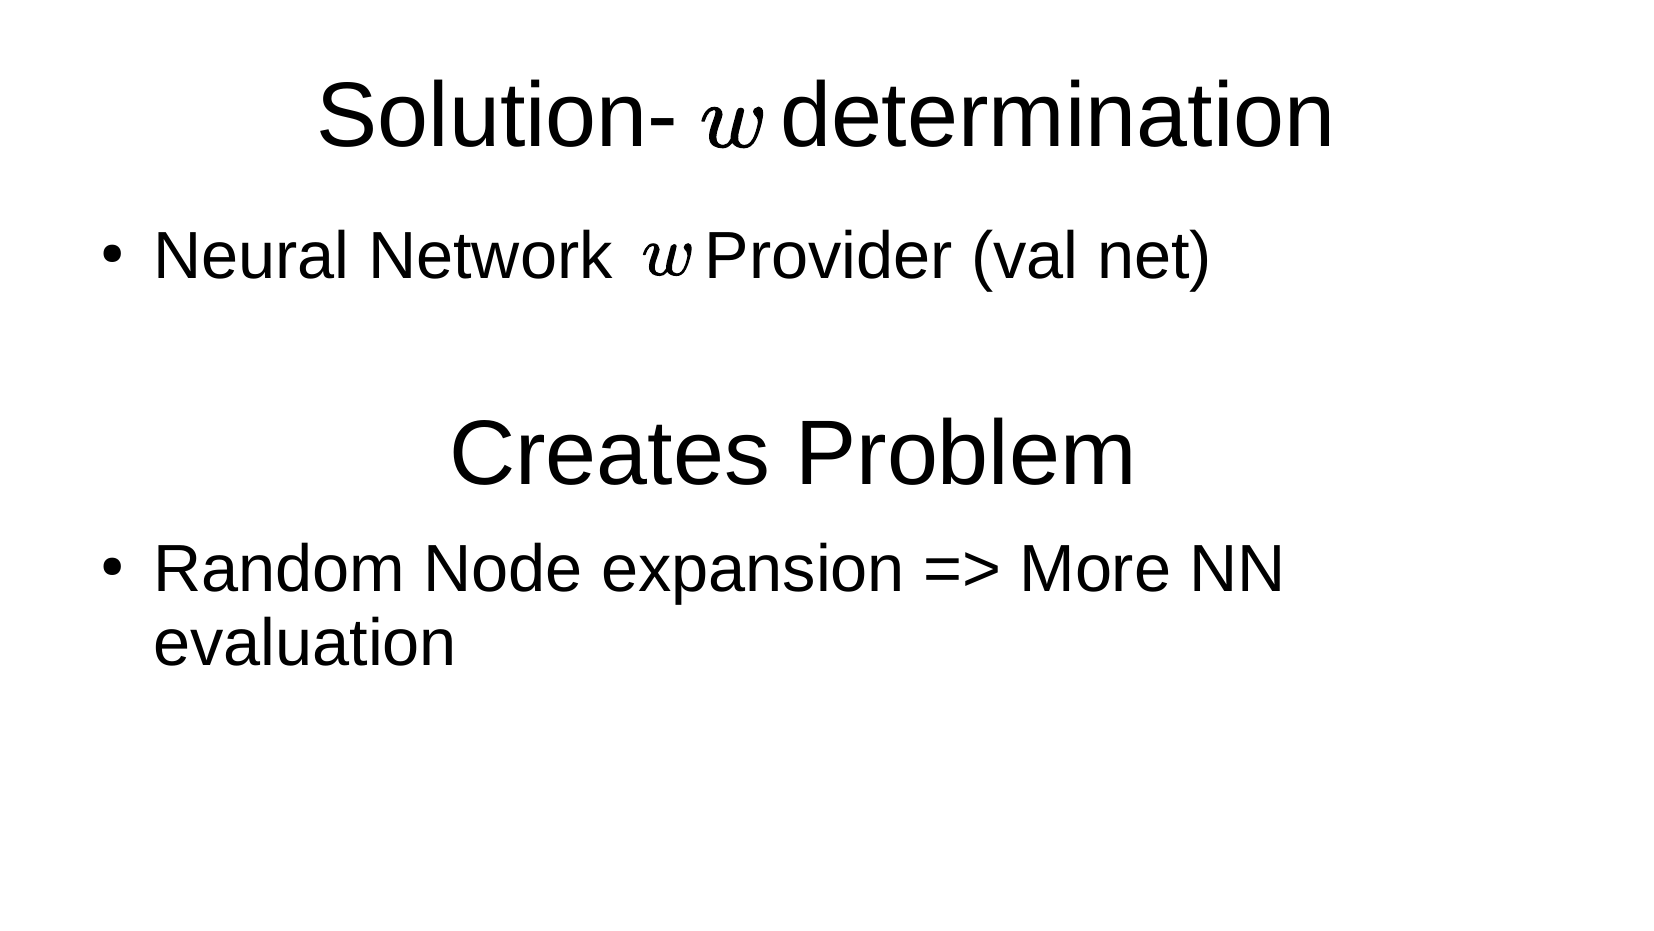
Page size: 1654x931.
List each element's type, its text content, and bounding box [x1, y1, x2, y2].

list Neural Network Provider (val net) Random Node expansion => More NN evaluation [82, 217, 1571, 758]
title Creates Problem [49, 375, 1538, 531]
title Solution- determination [82, 37, 1571, 193]
picture [699, 106, 766, 149]
picture [641, 243, 694, 277]
